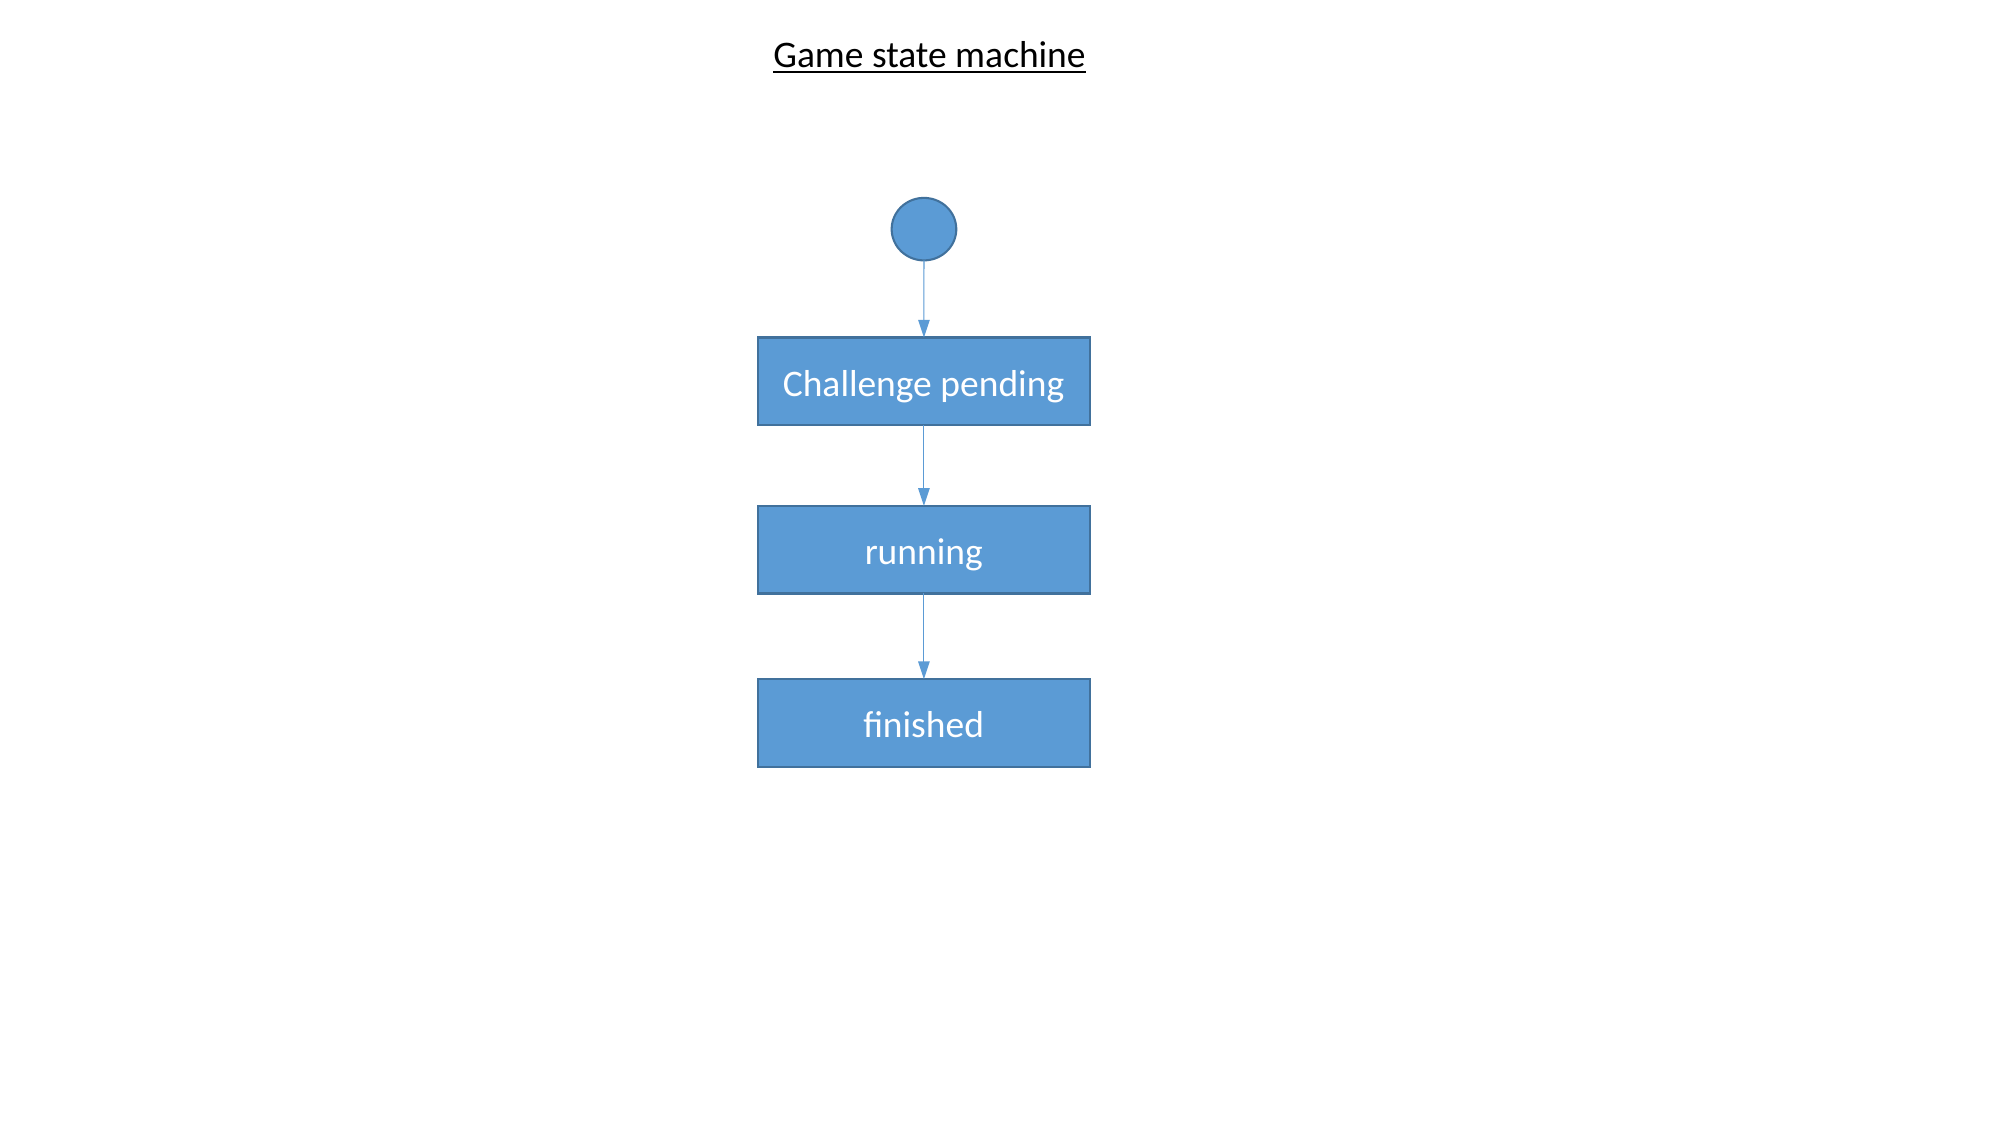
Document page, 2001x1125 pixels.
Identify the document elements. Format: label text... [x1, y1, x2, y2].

text_box finished [758, 679, 1090, 767]
text_box Game state machine [758, 22, 1105, 84]
text_box running [758, 506, 1090, 594]
text_box [891, 197, 957, 261]
text_box Challenge pending [758, 338, 1090, 425]
